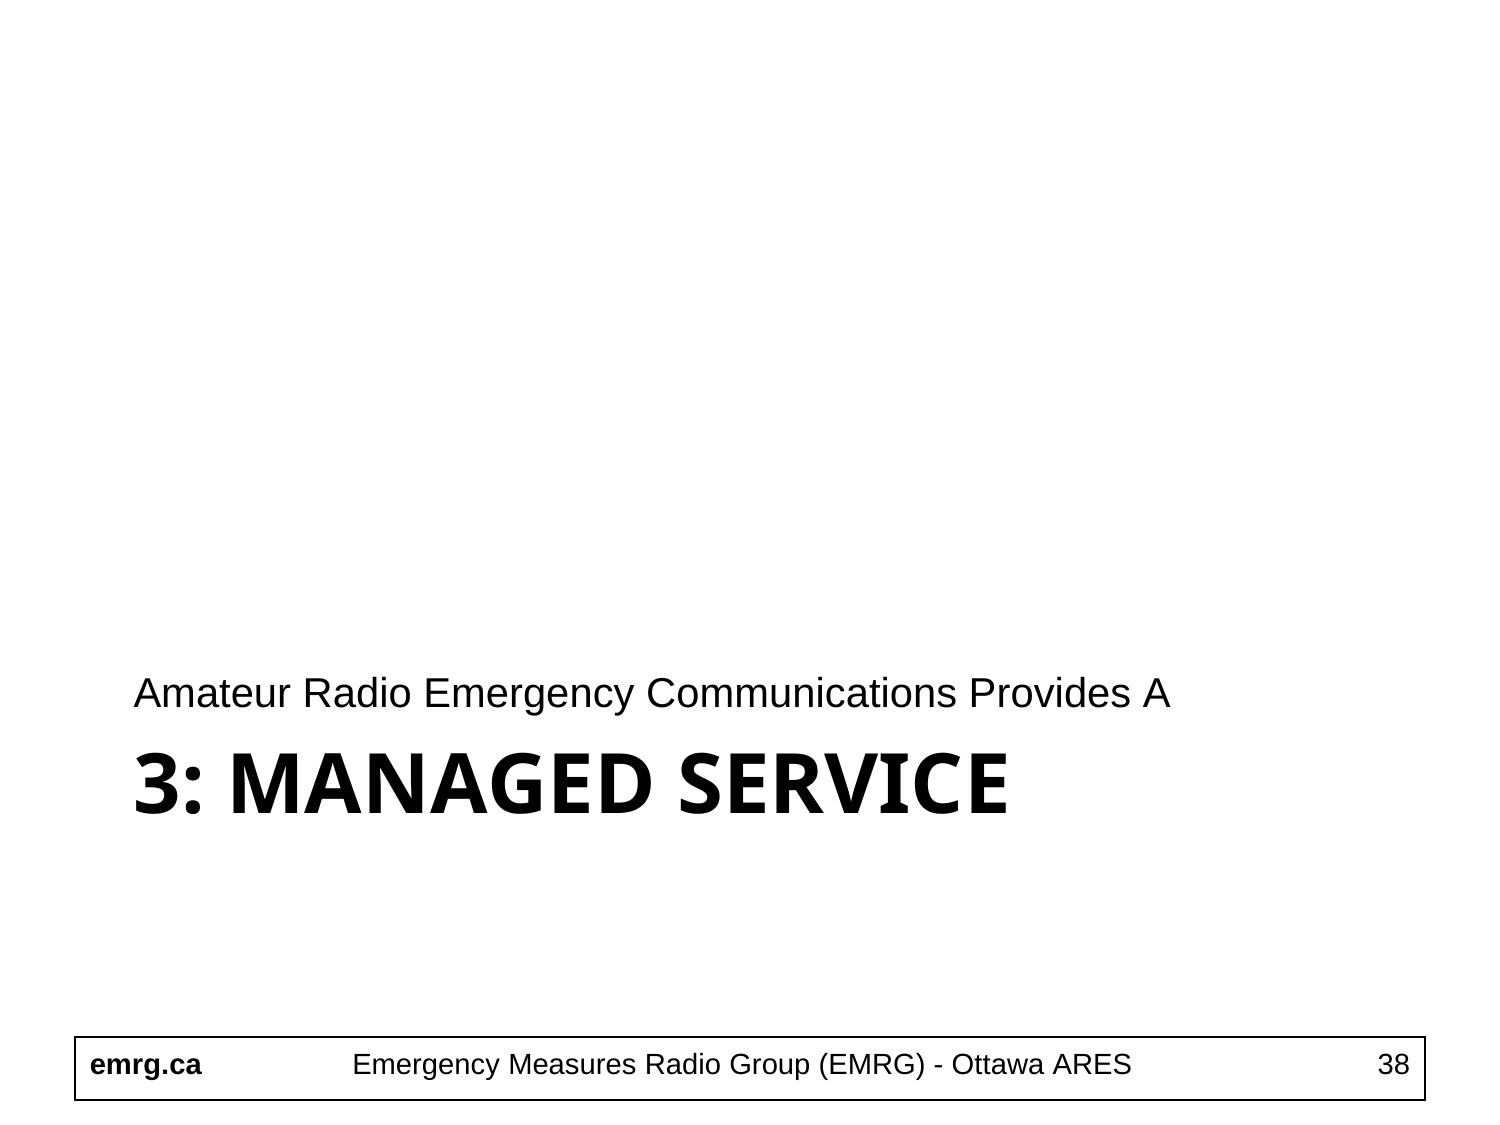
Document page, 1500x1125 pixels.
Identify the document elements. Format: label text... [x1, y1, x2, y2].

text_box <number> [1246, 1037, 1426, 1103]
title 3: MANAGED SERVICE [118, 723, 1394, 947]
text_box Emergency Measures Radio Group (EMRG) - Ottawa ARES [247, 1037, 1238, 1103]
list Amateur Radio Emergency Communications Provides A [118, 476, 1394, 723]
